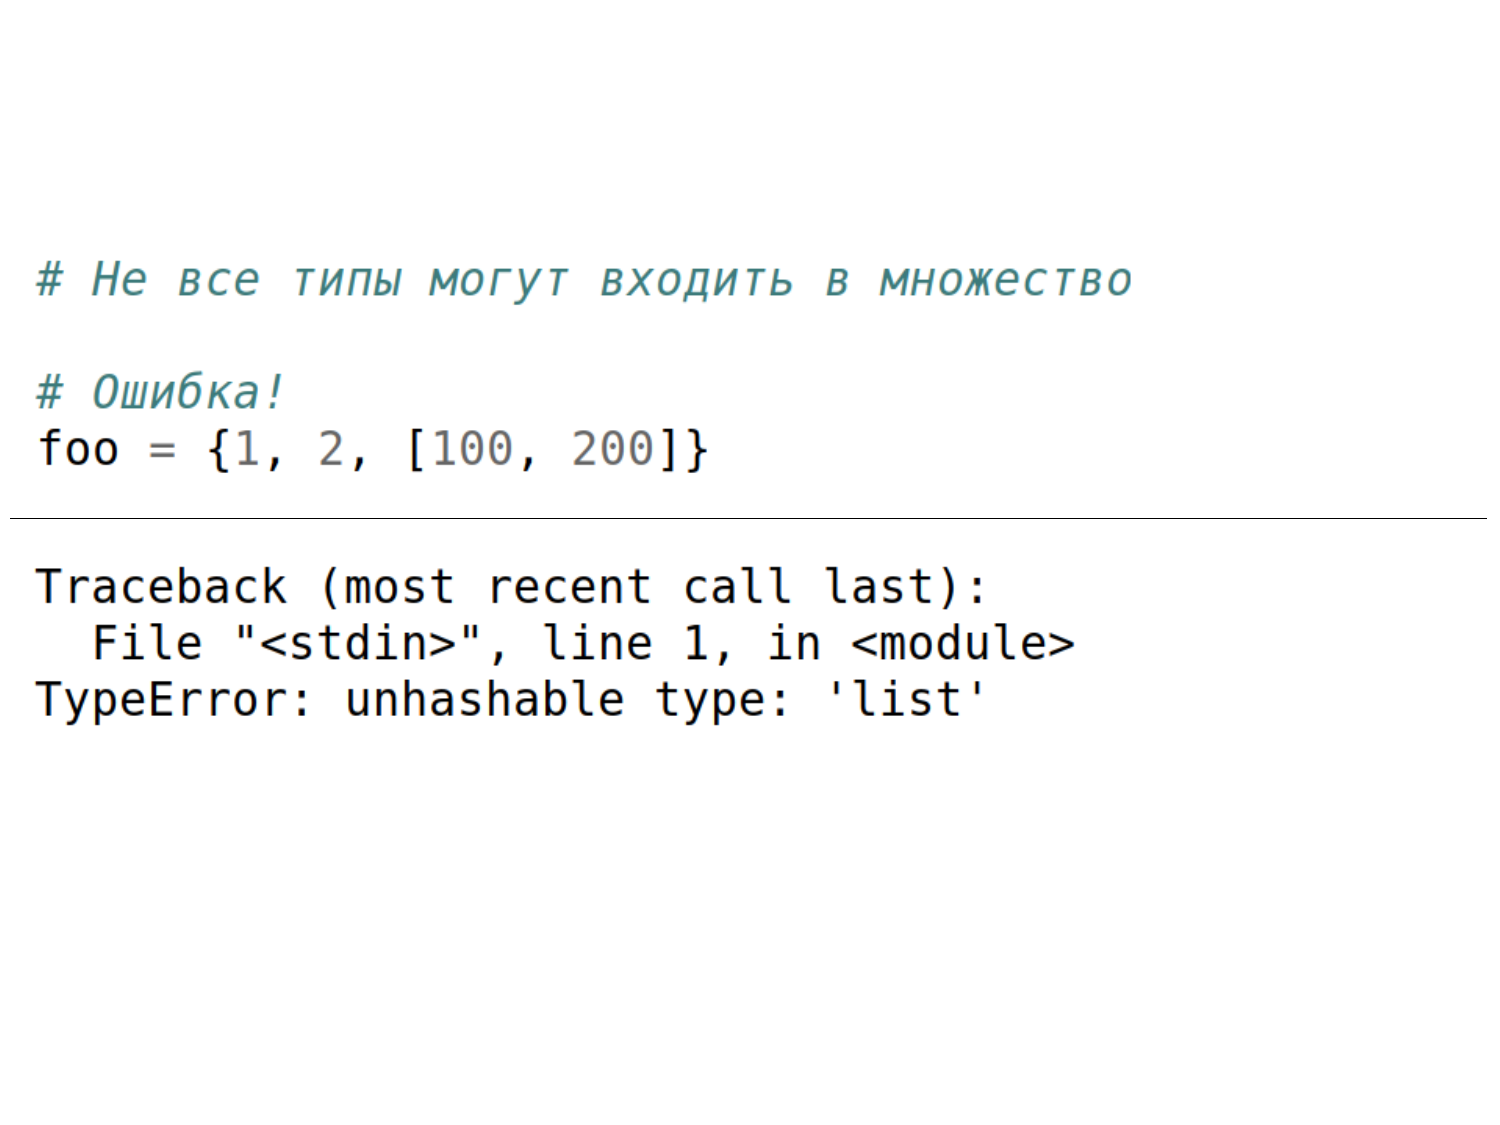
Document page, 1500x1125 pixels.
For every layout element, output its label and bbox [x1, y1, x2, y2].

picture [22, 550, 1093, 742]
picture [28, 247, 1148, 484]
